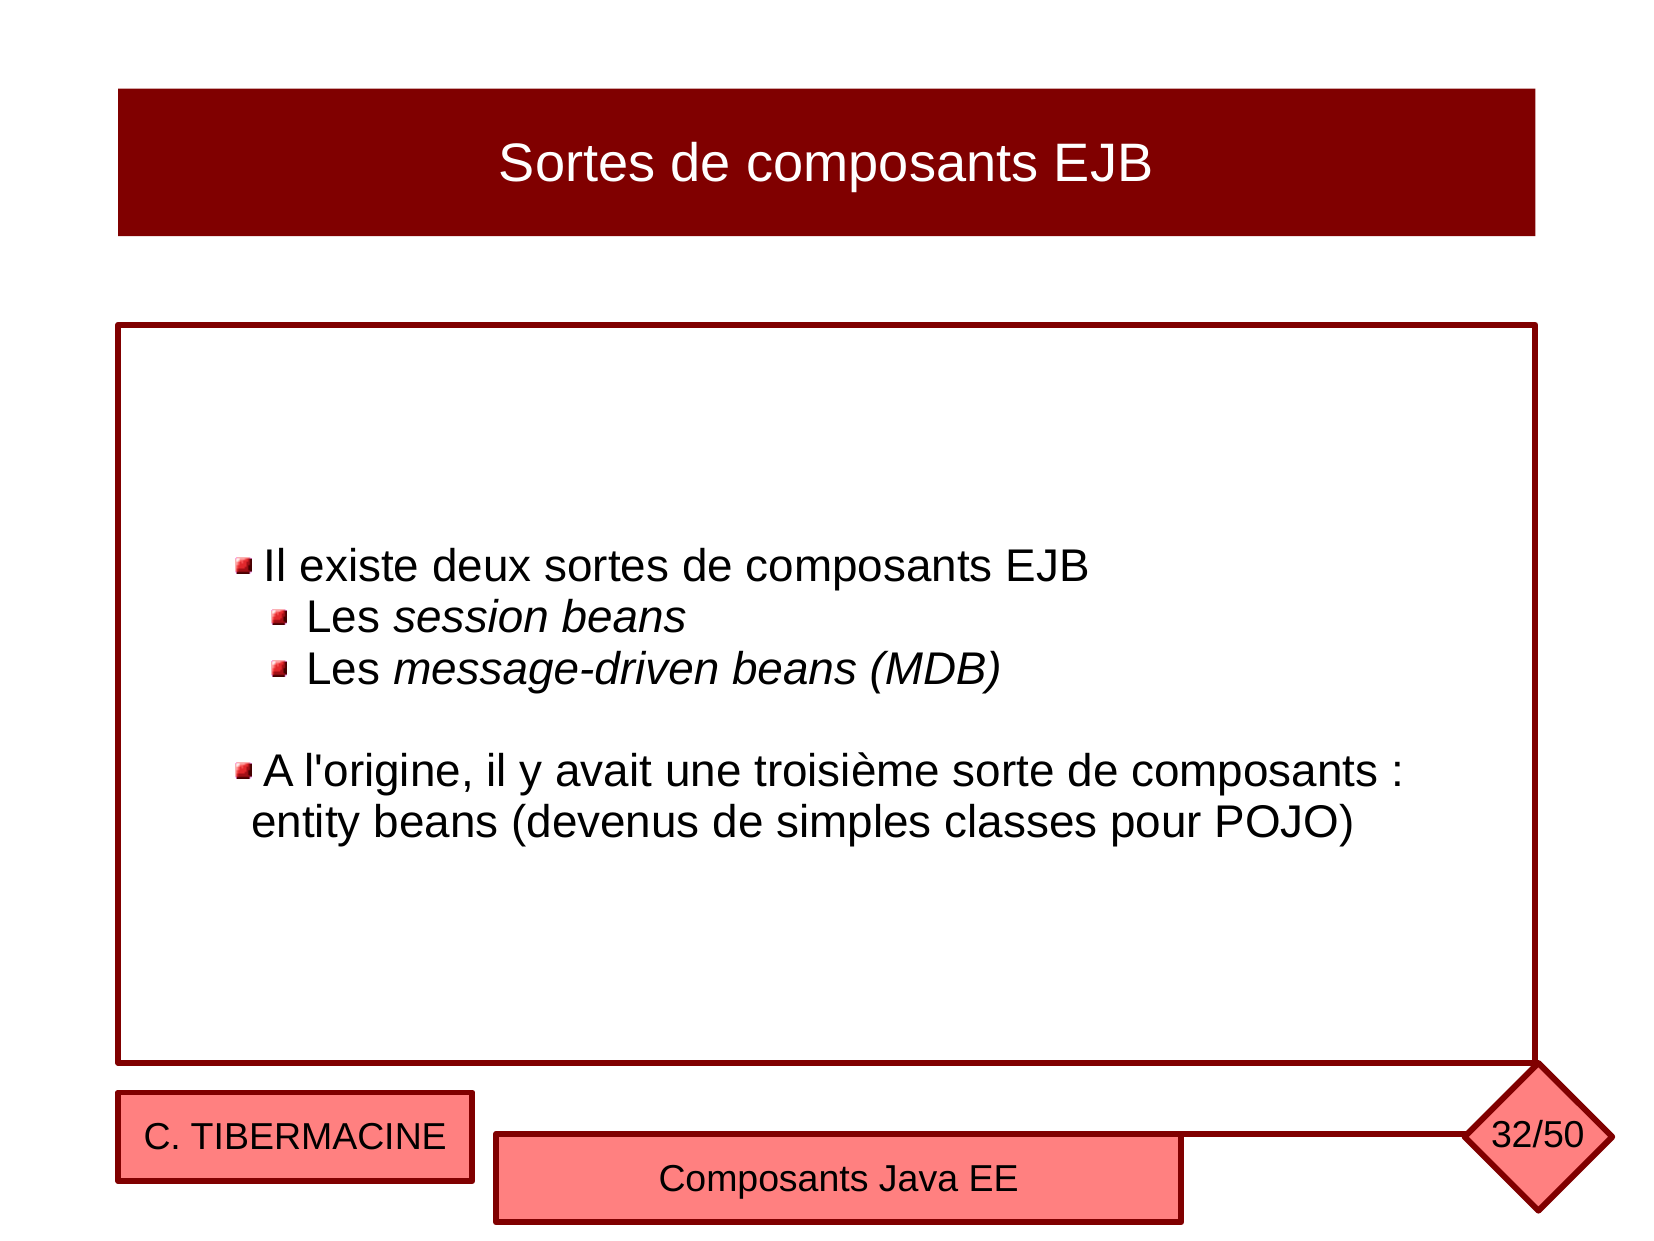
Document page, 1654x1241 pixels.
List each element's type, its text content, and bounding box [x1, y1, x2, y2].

picture [235, 762, 252, 779]
text_box Il existe deux sortes de composants EJB Les session beans Les message-driven beans (MDB) A l'origine, il y avait une troisième sorte de composants : entity beans (devenus de simples classes pour POJO) [118, 324, 1536, 1063]
text_box C. TIBERMACINE [118, 1092, 473, 1182]
text_box Composants Java EE [496, 1133, 1182, 1223]
text_box Sortes de composants EJB [118, 88, 1536, 237]
text_box [1464, 1125, 1476, 1149]
text_box [1495, 1062, 1582, 1106]
picture [271, 660, 287, 677]
picture [235, 557, 252, 574]
text_box [1533, 1206, 1544, 1211]
text_box [1607, 1131, 1613, 1143]
picture [271, 609, 287, 625]
text_box <numéro>/50 [1476, 1106, 1607, 1206]
